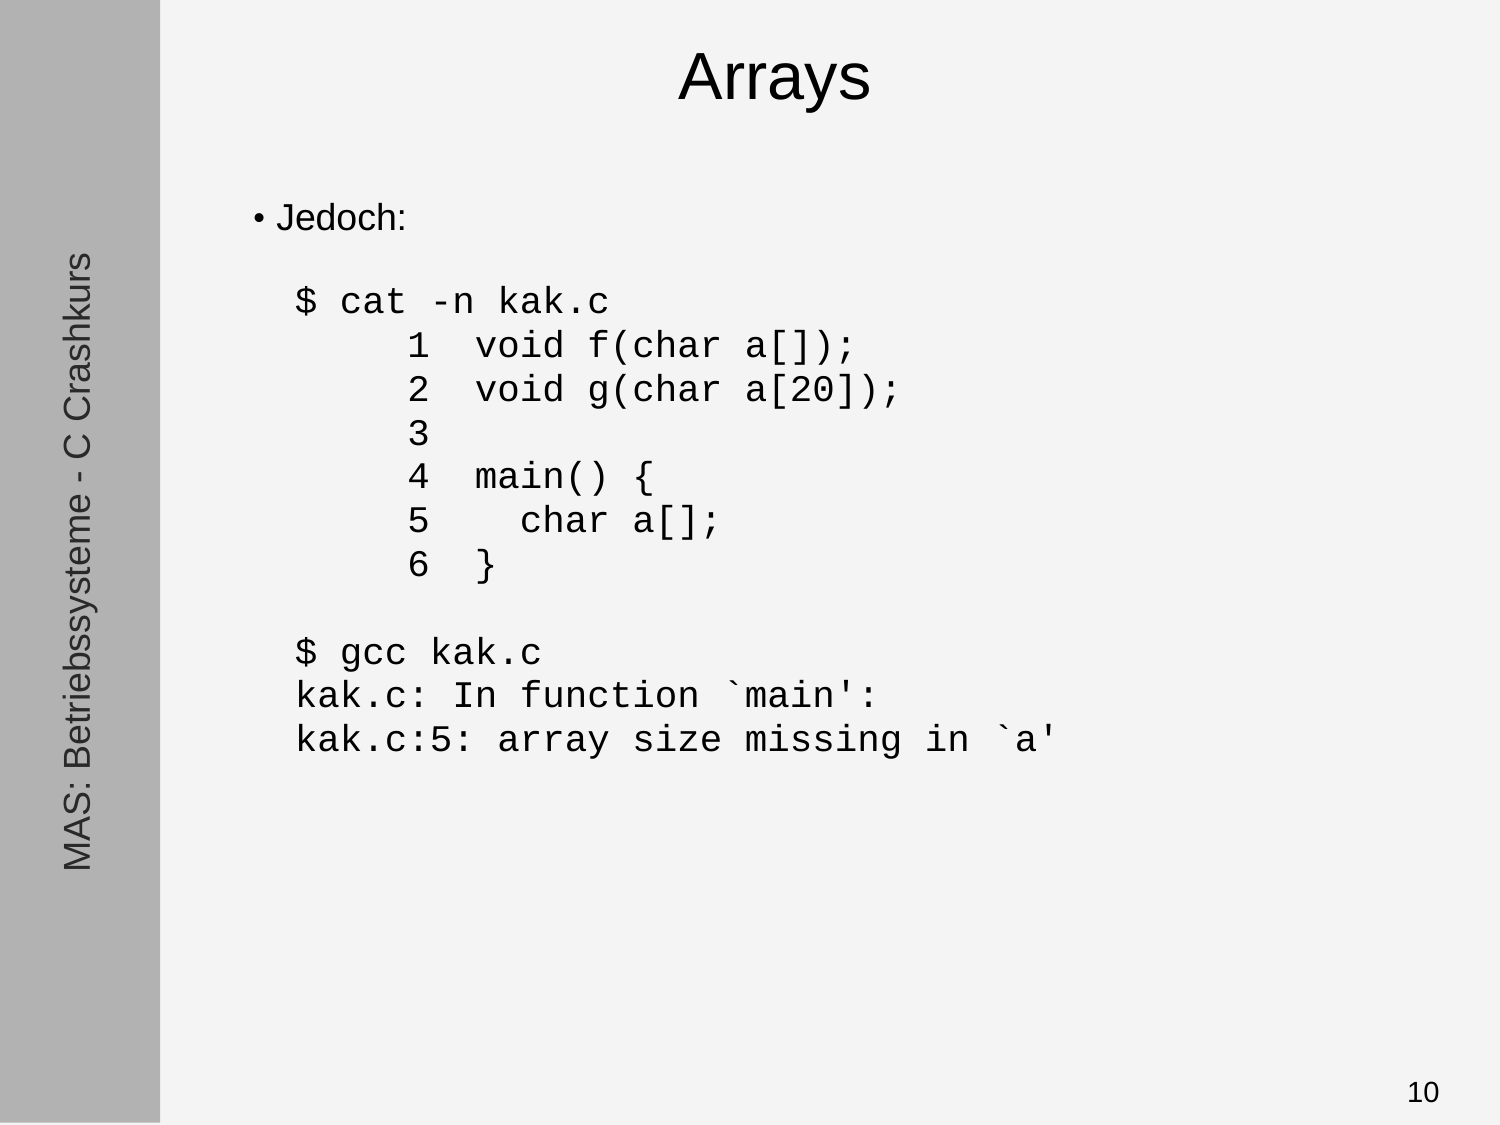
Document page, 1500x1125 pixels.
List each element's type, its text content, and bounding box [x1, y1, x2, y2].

text_box [0, 0, 160, 1122]
text_box [212, 162, 1460, 325]
text_box Jedoch: $ cat -n kak.c 1 void f(char a[]); 2 void g(char a[20]); 3 4 main() { 5 char a[]; 6 } $ gcc kak.c kak.c: In function `main': kak.c:5: array size missing in `a' [237, 187, 1447, 1125]
text_box 9 [1407, 1074, 1460, 1112]
text_box MAS: Betriebssysteme - C Crashkurs [46, 1, 125, 1124]
text_box Arrays [664, 27, 887, 122]
